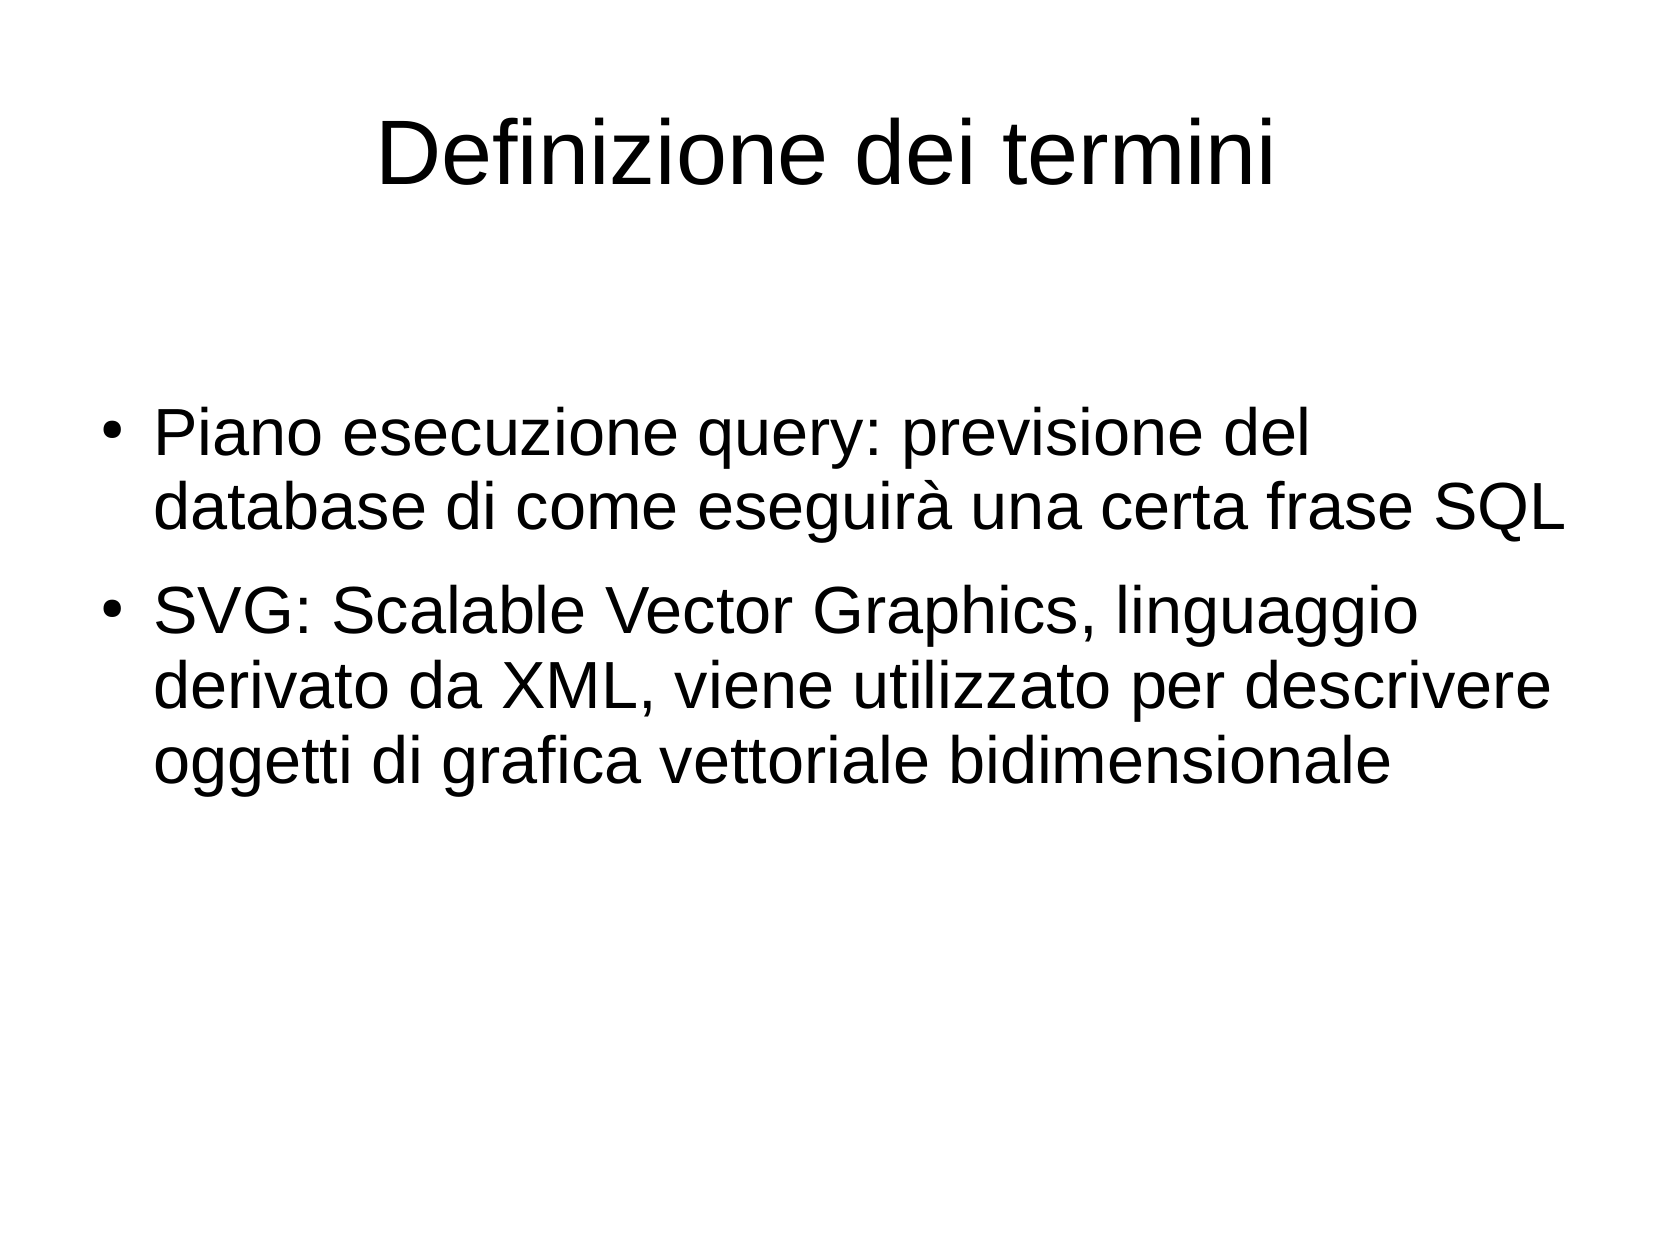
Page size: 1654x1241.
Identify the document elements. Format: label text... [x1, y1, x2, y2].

title Definizione dei termini [82, 56, 1571, 250]
list Piano esecuzione query: previsione del database di come eseguirà una certa frase SQL SVG: Scalable Vector Graphics, linguaggio derivato da XML, viene utilizzato per descrivere oggetti di grafica vettoriale bidimensionale [82, 290, 1571, 1094]
